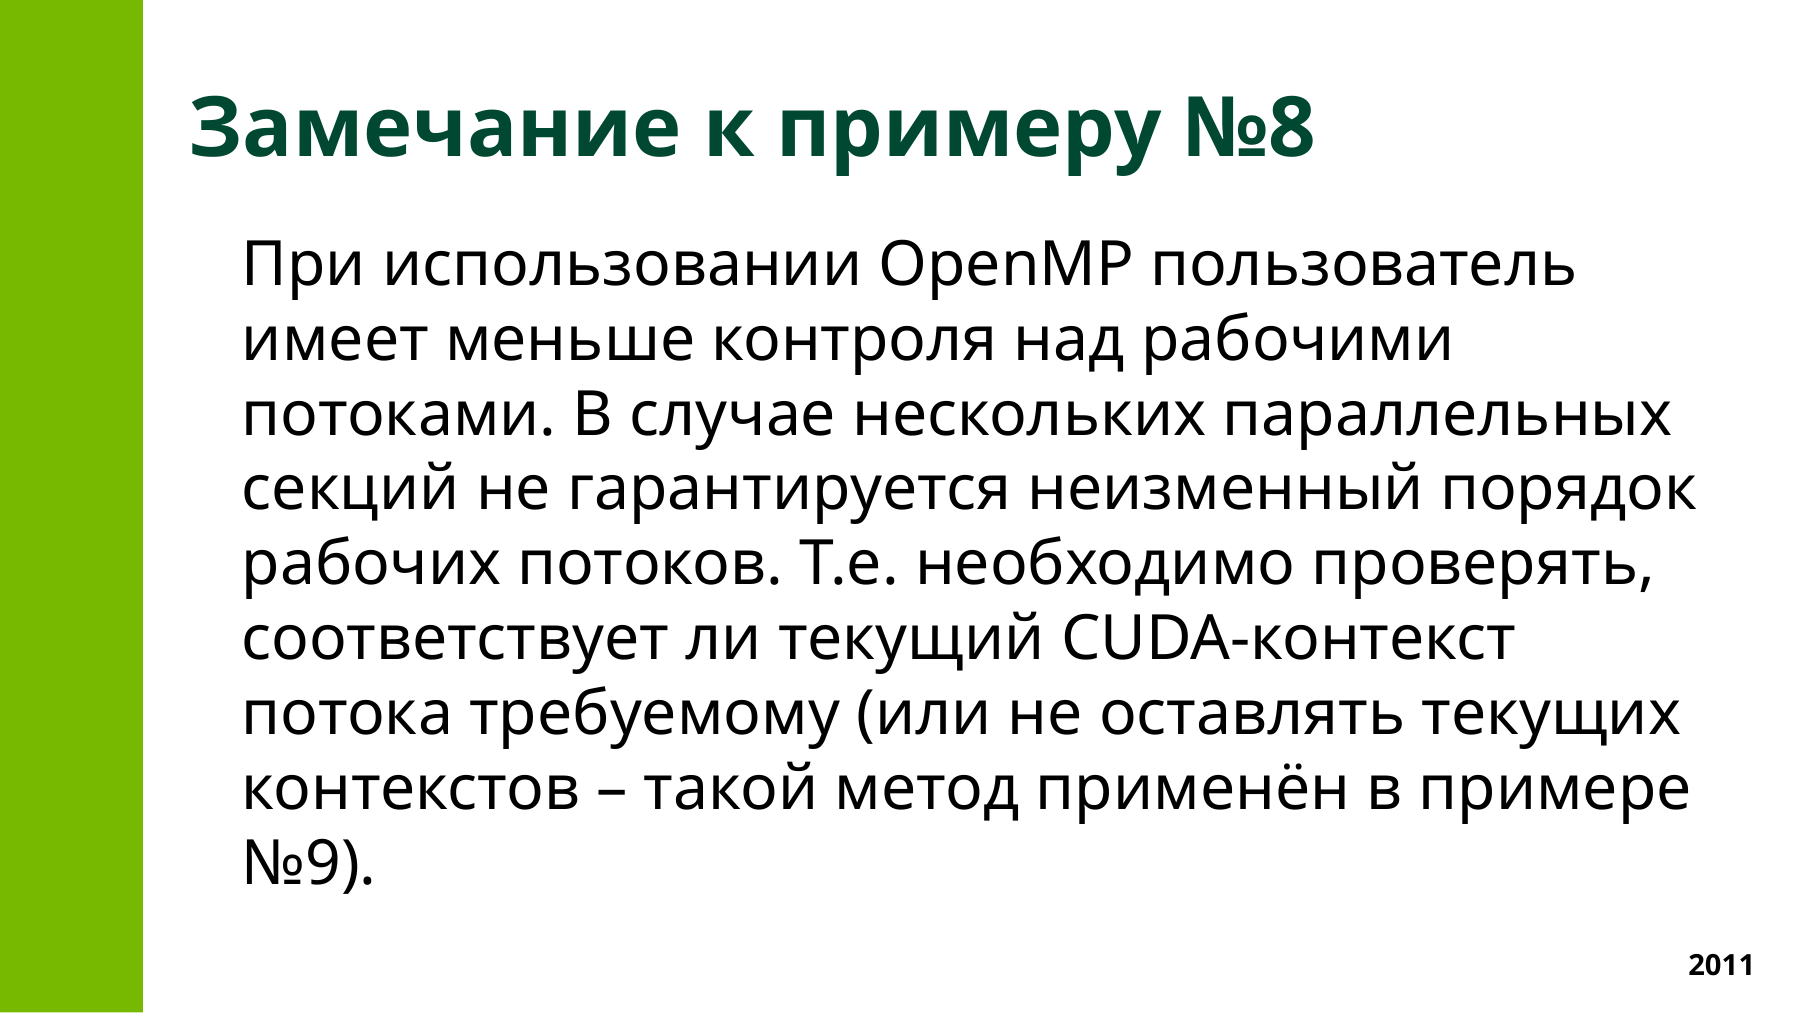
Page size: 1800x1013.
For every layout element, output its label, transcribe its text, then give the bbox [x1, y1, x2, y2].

title Замечание к примеру №8 [188, 40, 1733, 211]
list При использовании OpenMP пользователь имеет меньше контроля над рабочими потоками. В случае нескольких параллельных секций не гарантируется неизменный порядок рабочих потоков. Т.е. необходимо проверять, соответствует ли текущий CUDA-контекст потока требуемому (или не оставлять текущих контекстов – такой метод применён в примере №9). [188, 215, 1733, 964]
